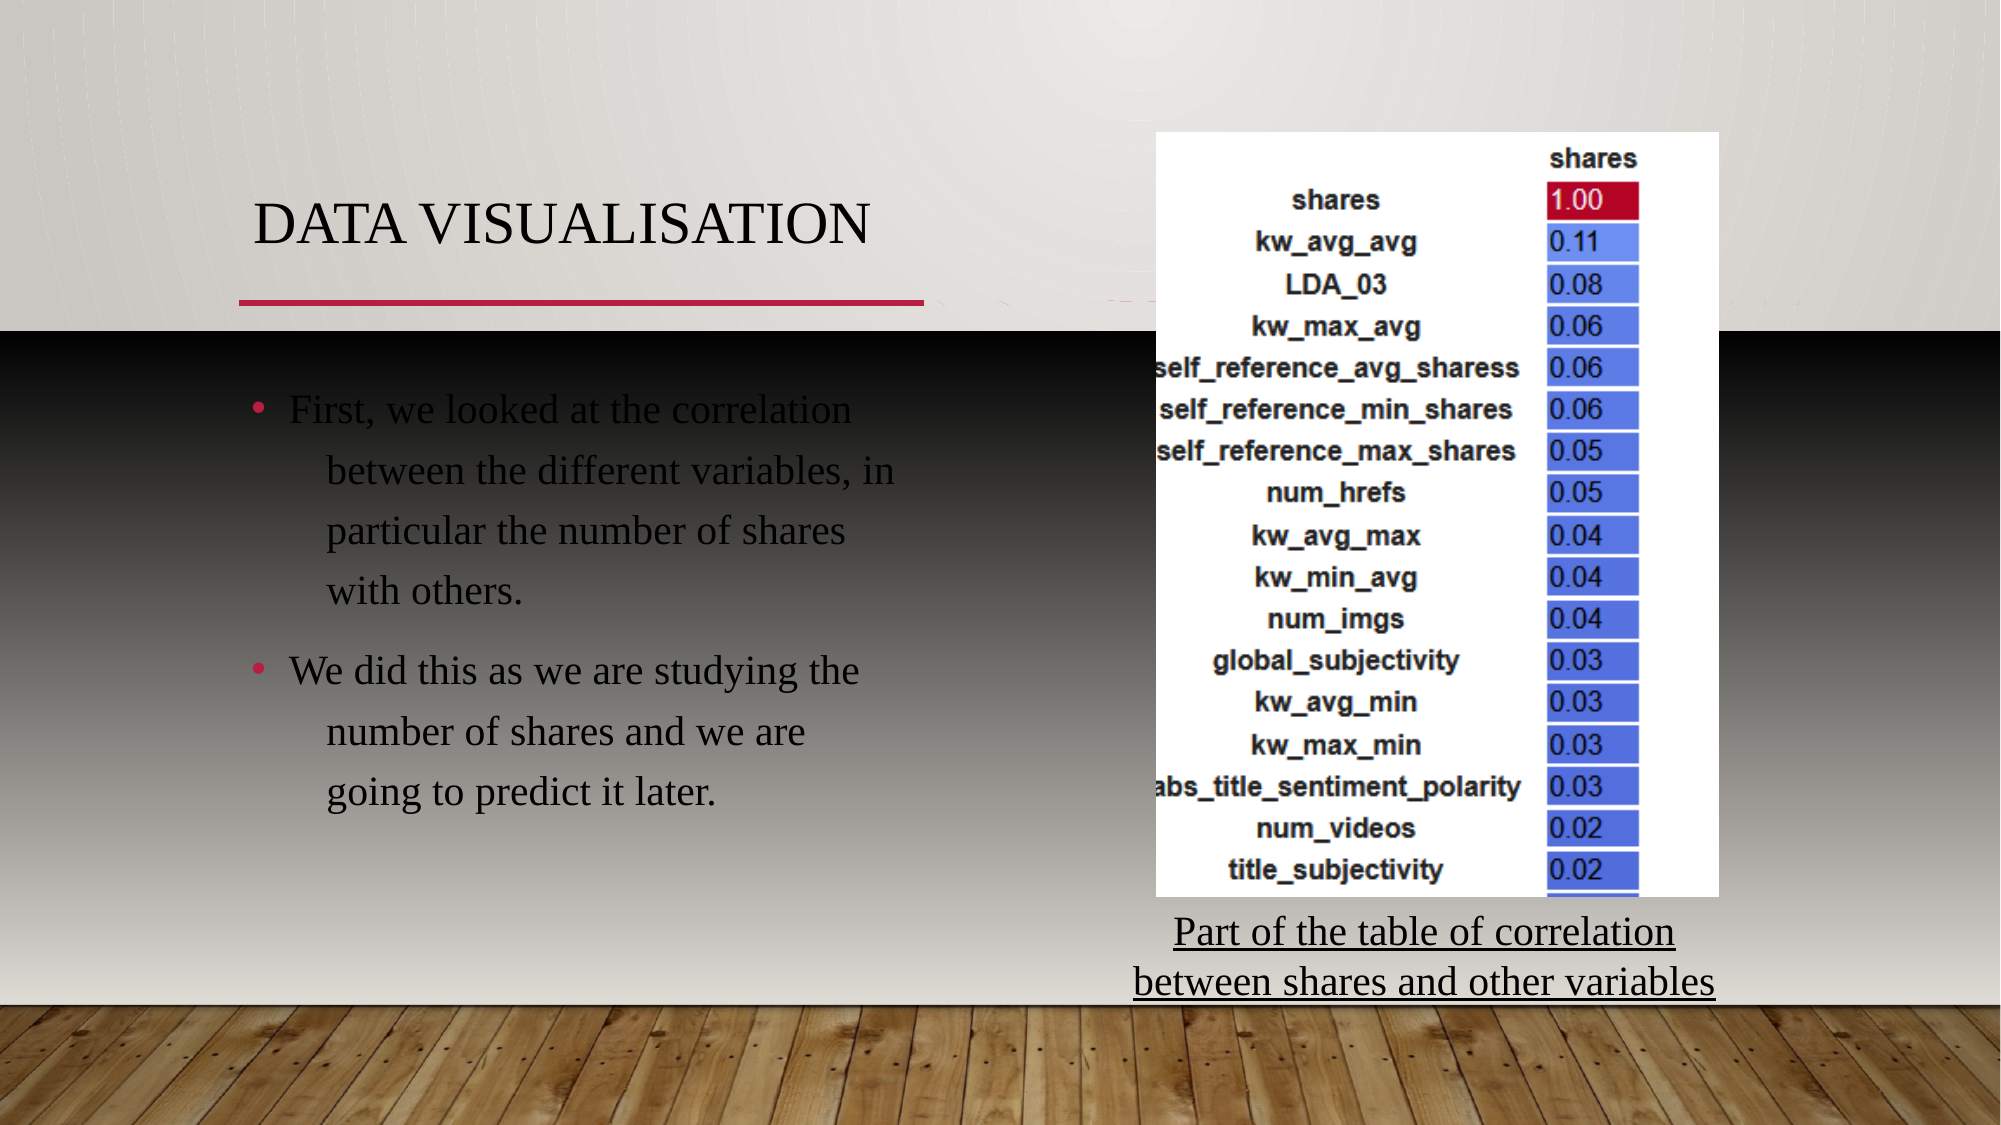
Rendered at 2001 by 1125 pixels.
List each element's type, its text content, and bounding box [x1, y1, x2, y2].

picture [0, 1005, 2000, 1125]
text_box [0, 0, 2000, 1005]
title Data visualisation [238, 184, 957, 317]
text_box Part of the table of correlation between shares and other variables [1113, 896, 1736, 1013]
list First, we looked at the correlation between the different variables, in particular the number of shares with others. We did this as we are studying the number of shares and we are going to predict it later. [236, 364, 921, 931]
picture [1156, 132, 1719, 896]
